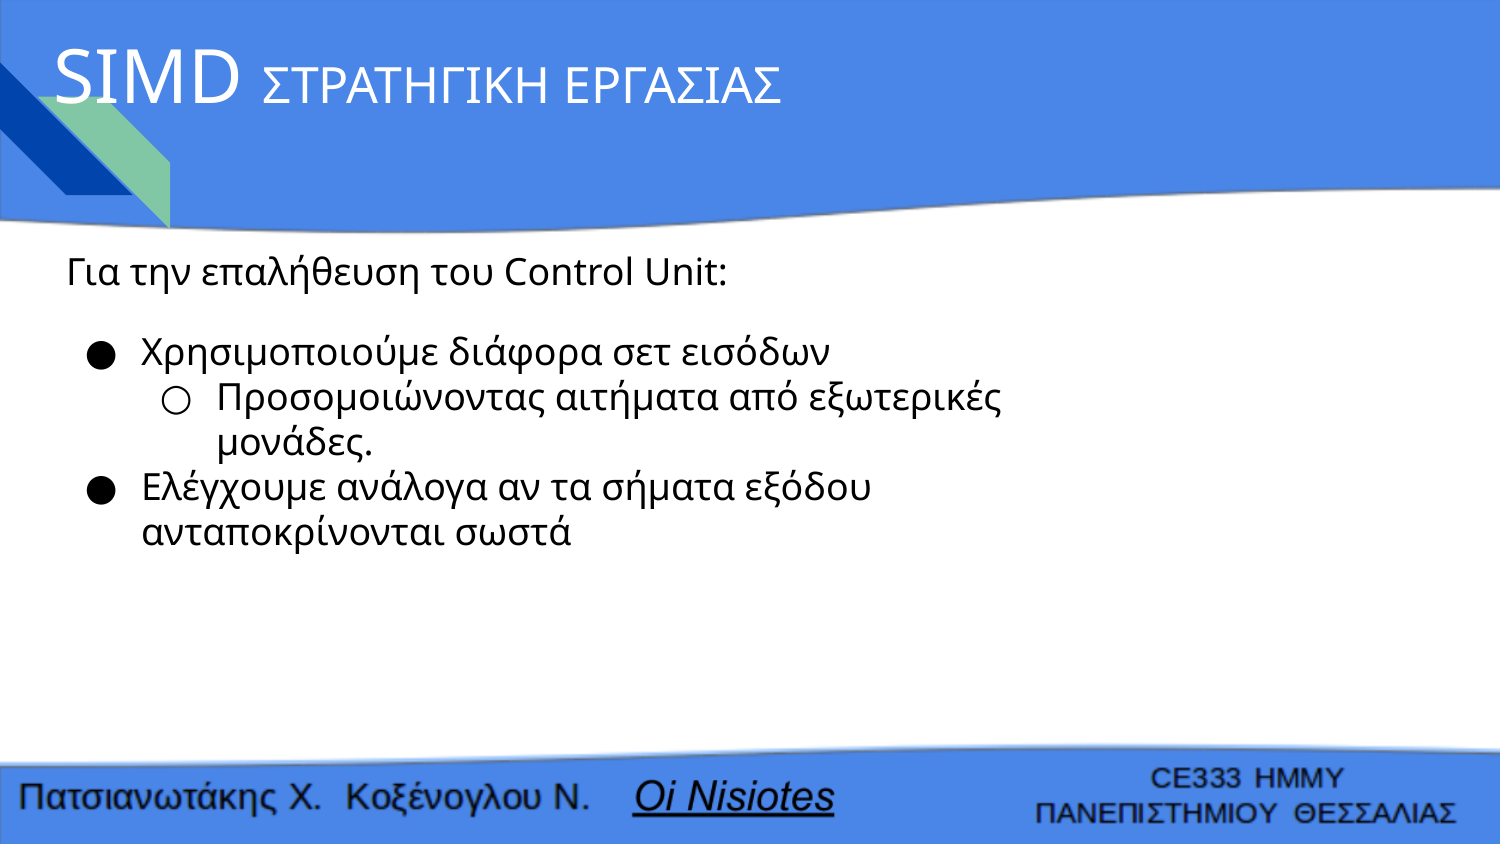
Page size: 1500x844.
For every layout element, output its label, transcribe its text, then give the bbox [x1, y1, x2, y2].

title SIMD ΣΤΡΑΤΗΓΙΚΗ ΕΡΓΑΣΙΑΣ [38, 0, 1437, 94]
list Για την επαλήθευση του Control Unit: Χρησιμοποιούμε διάφορα σετ εισόδων Προσομοιώνοντας αιτήματα από εξωτερικές μονάδες. Ελέγχουμε ανάλογα αν τα σήματα εξόδου ανταποκρίνονται σωστά [51, 233, 1154, 794]
picture [0, 0, 1500, 844]
